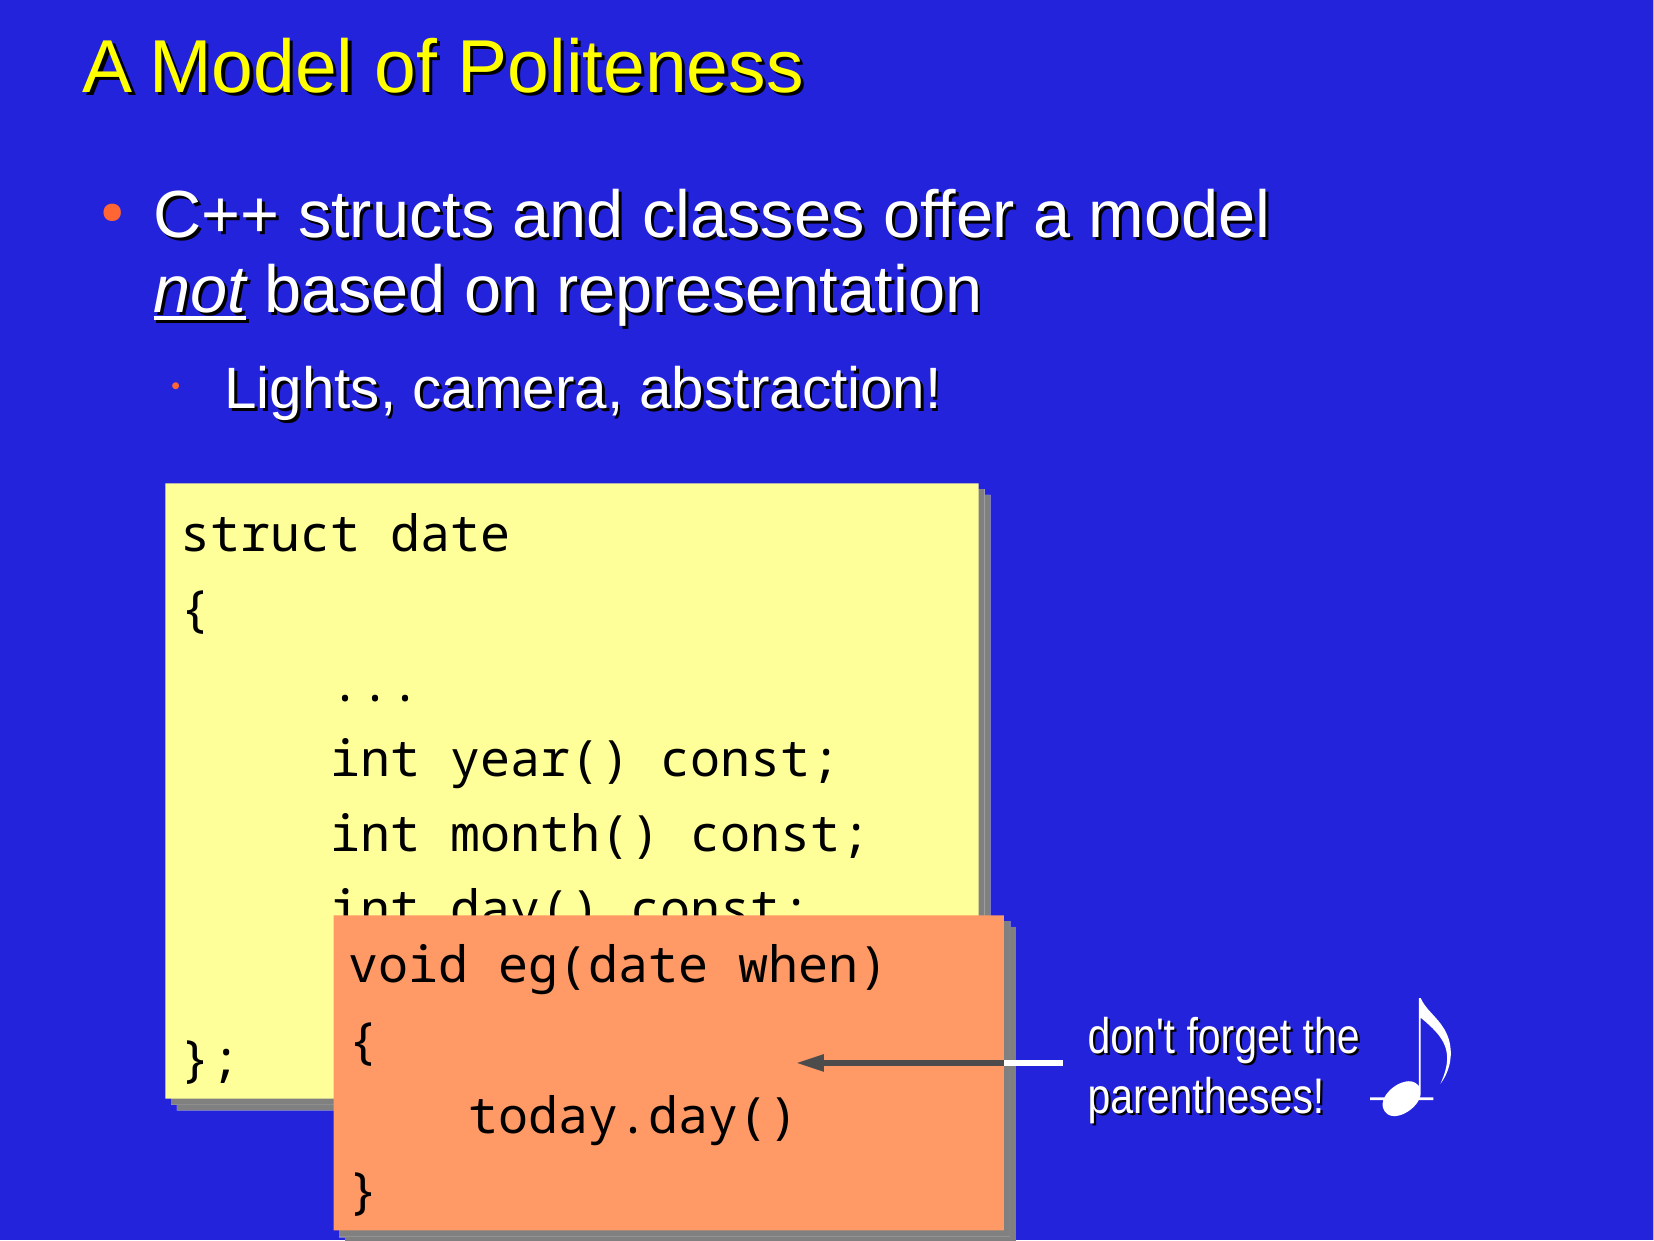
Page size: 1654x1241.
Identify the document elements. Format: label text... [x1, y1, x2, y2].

text_box struct date { ... int year() const; int month() const; int day() const; ... }; [165, 483, 979, 1099]
title A Model of Politeness [82, 2, 1571, 130]
text_box [1370, 998, 1451, 1117]
text_box don't forget the parentheses! [1072, 995, 1560, 1132]
list C++ structs and classes offer a model not based on representation Lights, camera, abstraction! [82, 177, 1571, 1182]
text_box void eg(date when) { today.day() } [333, 915, 1004, 1231]
